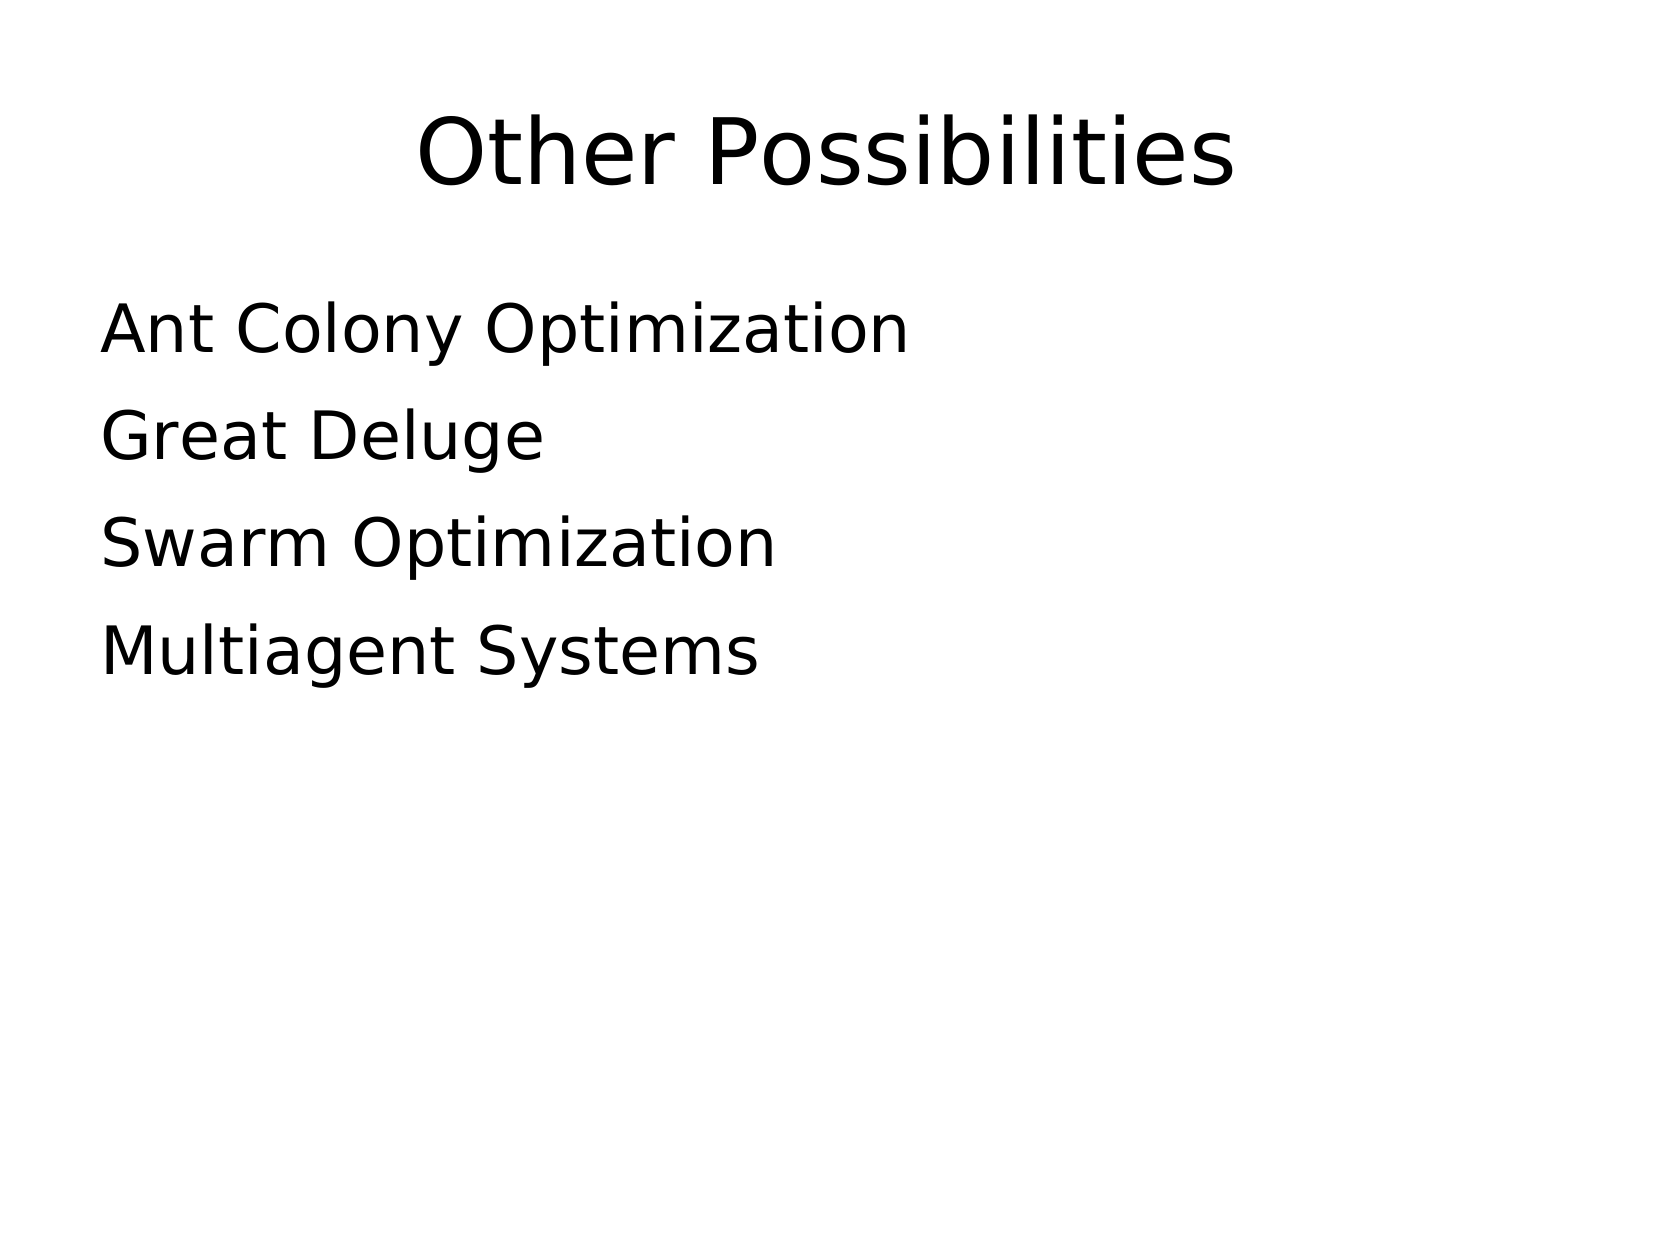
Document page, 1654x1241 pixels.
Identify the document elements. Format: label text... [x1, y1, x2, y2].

list Ant Colony Optimization Great Deluge Swarm Optimization Multiagent Systems [82, 290, 1571, 1109]
title Other Possibilities [82, 49, 1571, 257]
